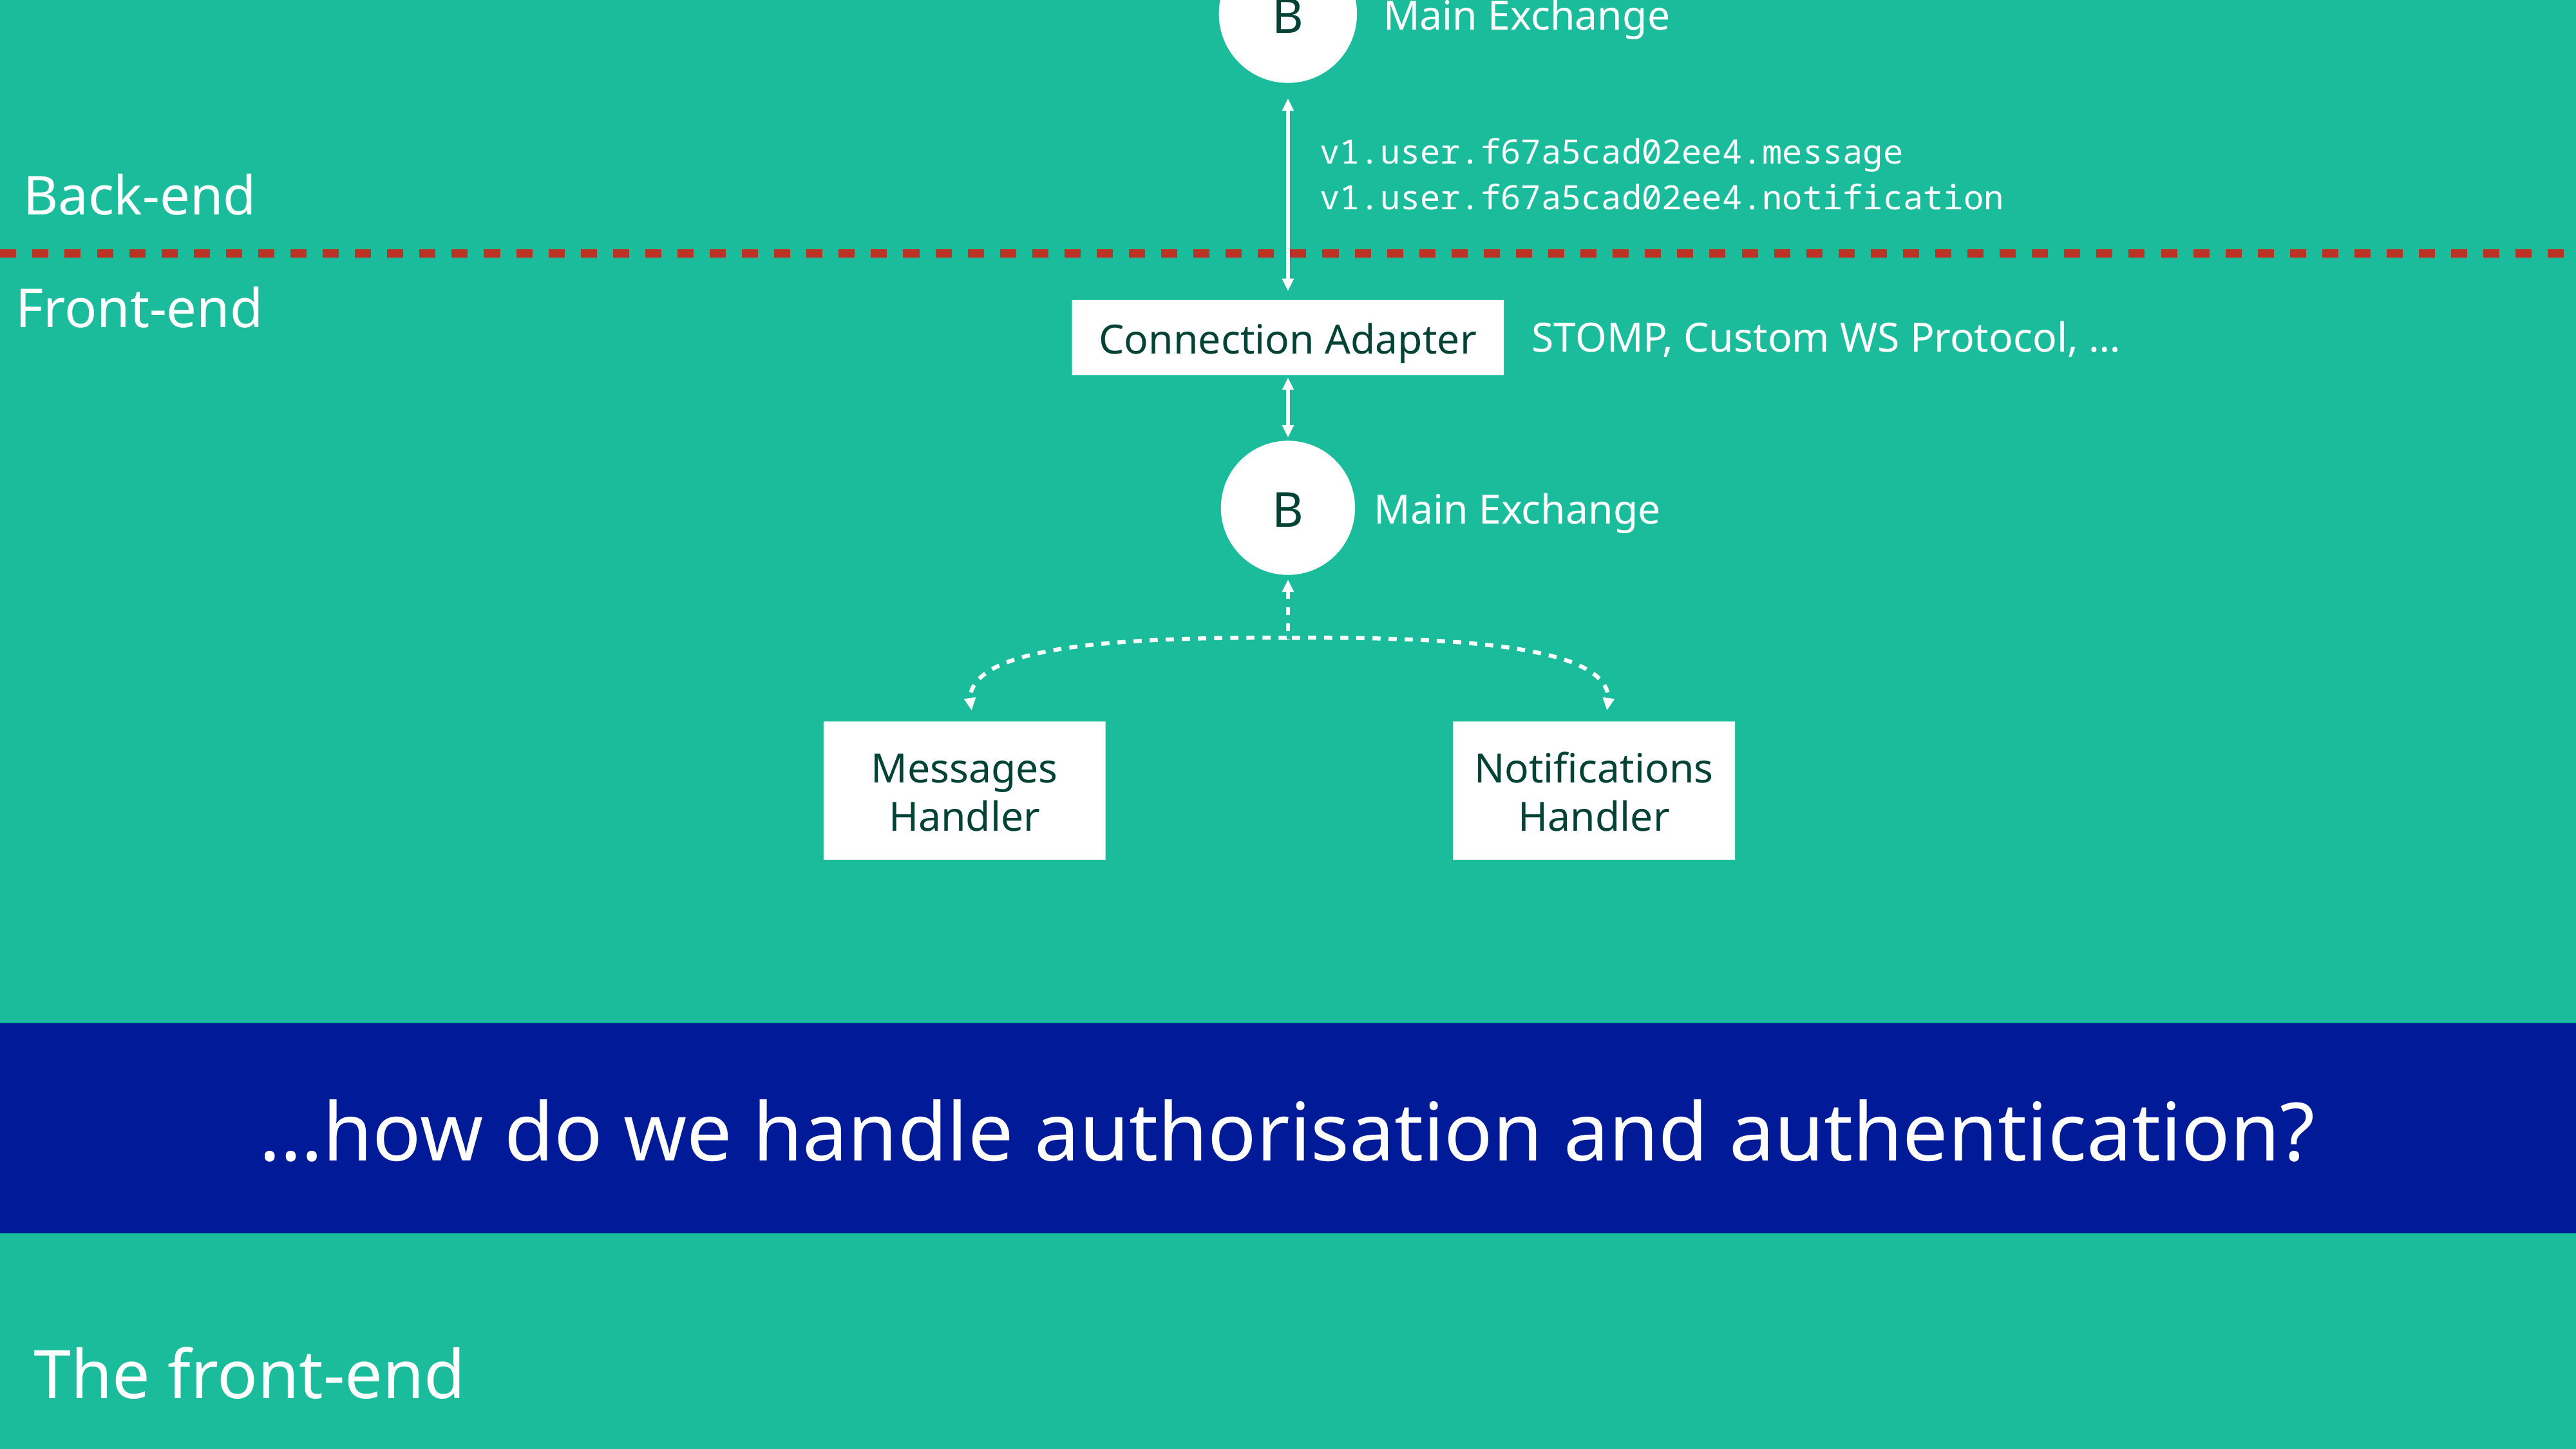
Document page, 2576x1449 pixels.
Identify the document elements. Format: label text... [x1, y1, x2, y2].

text_box Messages Handler [823, 721, 1106, 860]
text_box v1.user.f67a5cad02ee4.notification [1314, 168, 2230, 224]
text_box Connection Adapter [1072, 299, 1504, 375]
text_box Notifications Handler [1453, 721, 1736, 860]
text_box B [1220, 440, 1356, 575]
text_box …how do we handle authorisation and authentication? [254, 1074, 2322, 1182]
text_box Front-end [10, 268, 269, 344]
text_box v1.user.f67a5cad02ee4.message [1314, 122, 2230, 168]
text_box The front-end [28, 1325, 471, 1417]
text_box Main Exchange [1378, 0, 1810, 48]
text_box Main Exchange [1368, 478, 1667, 538]
text_box B [1281, 17, 1296, 29]
text_box [0, 1023, 2576, 1234]
text_box Back-end [18, 155, 262, 231]
text_box STOMP, Custom WS Protocol, … [1526, 306, 2126, 366]
text_box B [1218, 0, 1358, 83]
text_box B [1281, 2, 1295, 13]
